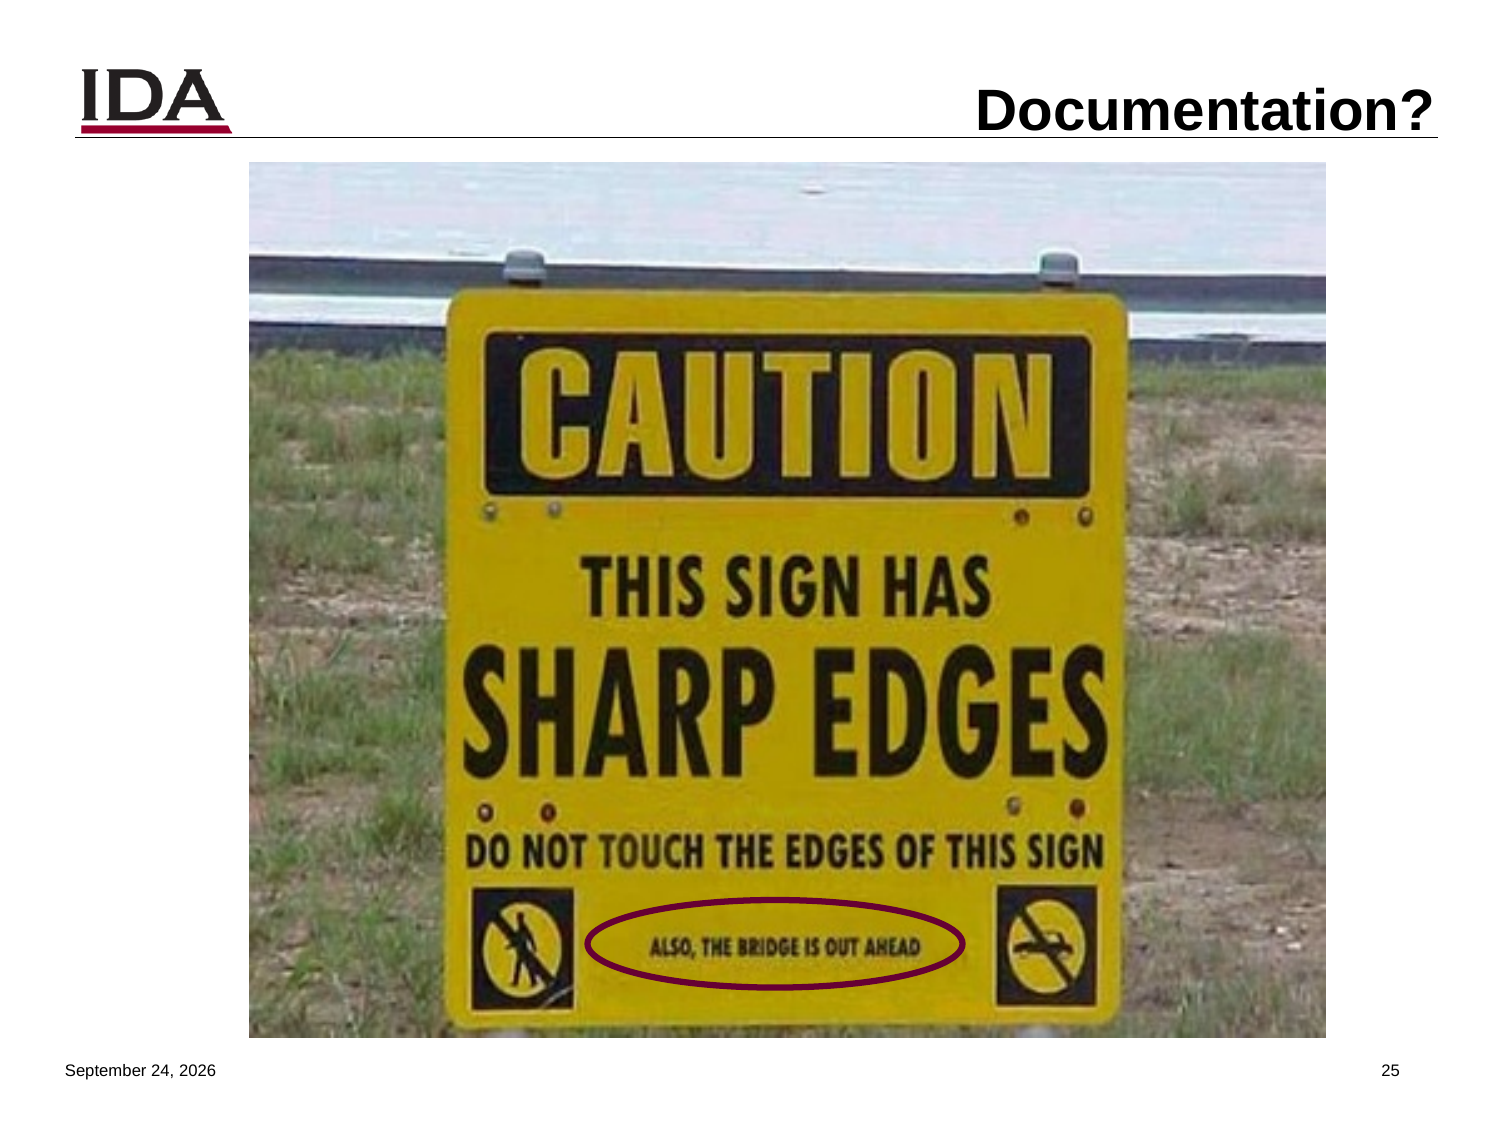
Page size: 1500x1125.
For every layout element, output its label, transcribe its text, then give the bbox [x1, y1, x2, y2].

text_box [249, 162, 1326, 1038]
text_box <number> [1102, 1012, 1415, 1088]
title Documentation? [425, 64, 1450, 150]
text_box November 9, 2011 [49, 1012, 363, 1088]
picture [77, 65, 233, 138]
